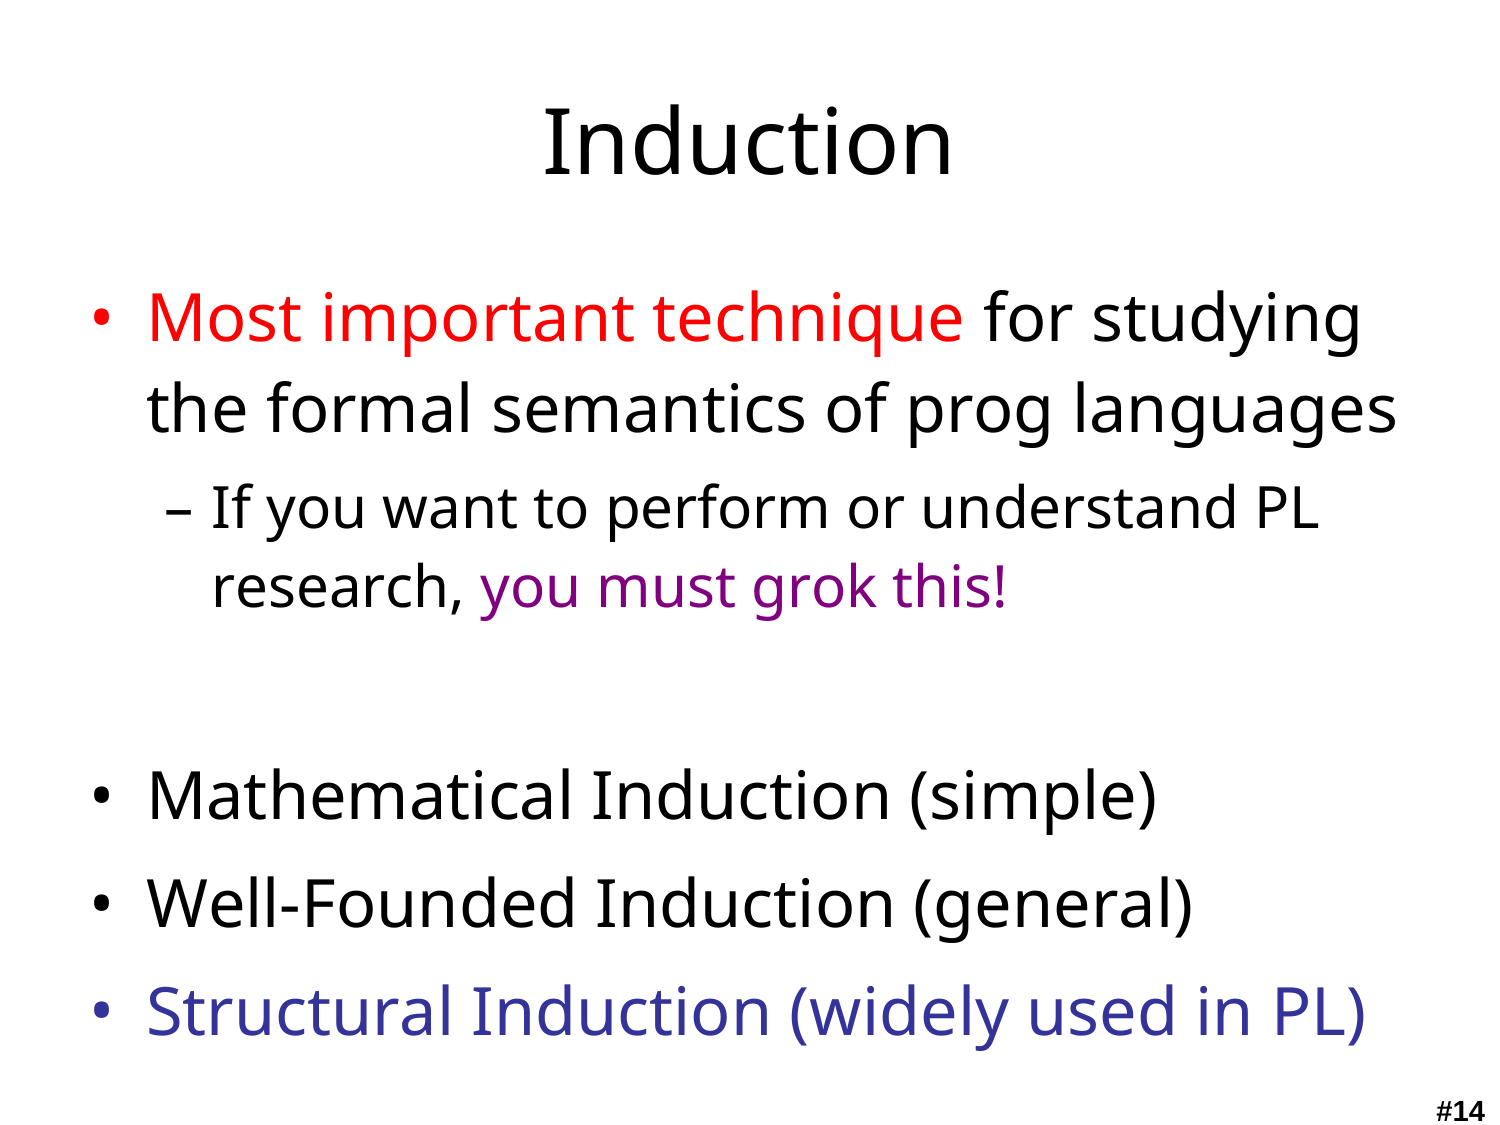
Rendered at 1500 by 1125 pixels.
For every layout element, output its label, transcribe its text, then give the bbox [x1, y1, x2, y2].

list Most important technique for studying the formal semantics of prog languages If you want to perform or understand PL research, you must grok this! Mathematical Induction (simple) Well-Founded Induction (general) Structural Induction (widely used in PL) [75, 262, 1426, 1006]
title Induction [75, 45, 1426, 233]
